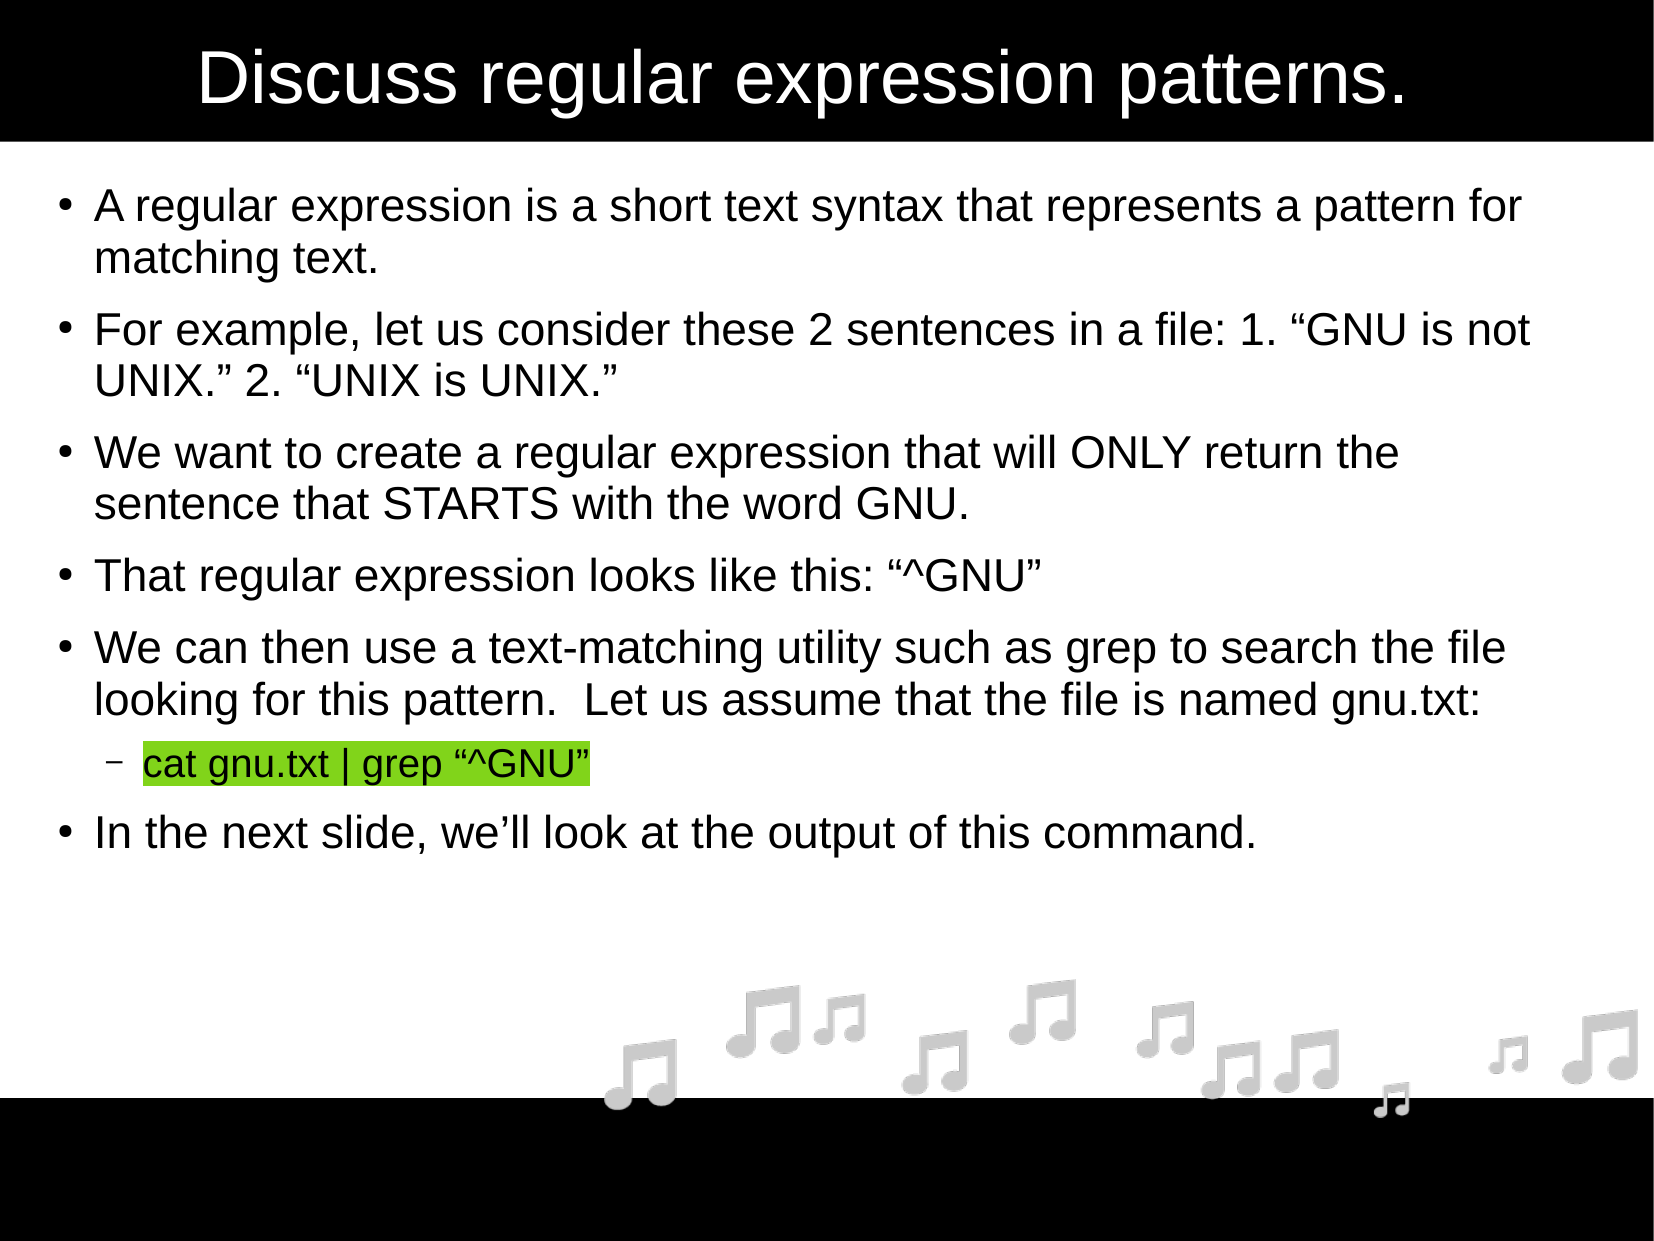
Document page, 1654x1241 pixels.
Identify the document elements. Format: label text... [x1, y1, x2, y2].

title Discuss regular expression patterns. [59, 8, 1548, 148]
list A regular expression is a short text syntax that represents a pattern for matching text. For example, let us consider these 2 sentences in a file: 1. “GNU is not UNIX.” 2. “UNIX is UNIX.” We want to create a regular expression that will ONLY return the sentence that STARTS with the word GNU. That regular expression looks like this: “^GNU” We can then use a text-matching utility such as grep to search the file looking for this pattern. Let us assume that the file is named gnu.txt: cat gnu.txt | grep “^GNU” In the next slide, we’ll look at the output of this command. [45, 180, 1534, 900]
